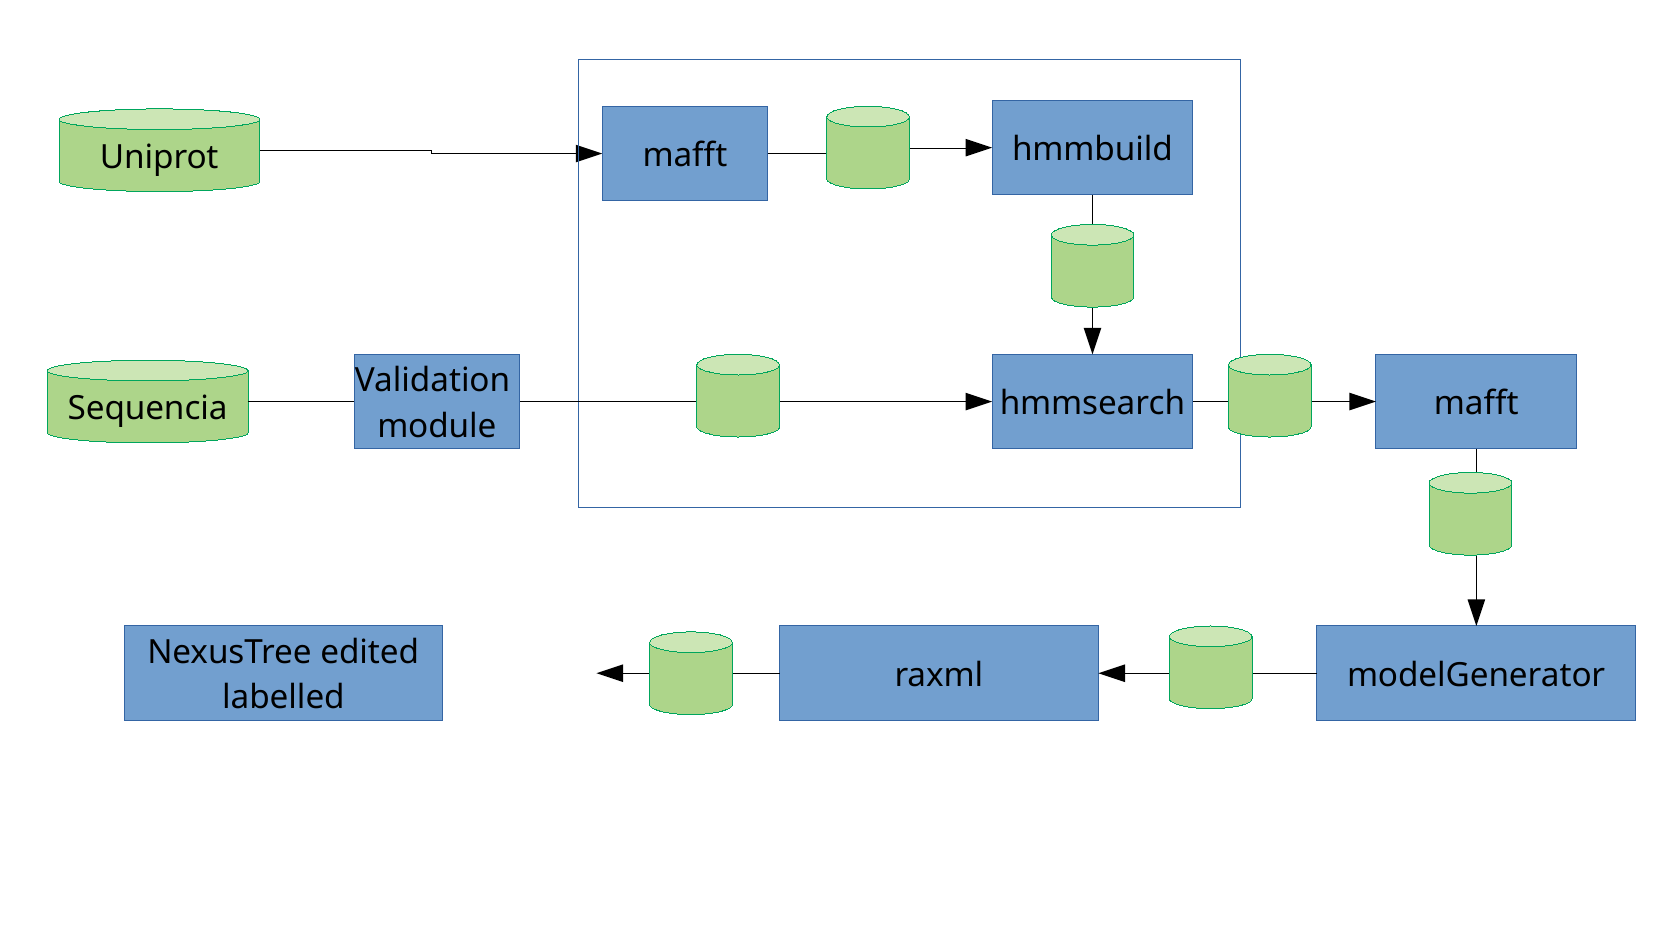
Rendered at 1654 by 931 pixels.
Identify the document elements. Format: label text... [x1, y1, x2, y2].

text_box Sequencia [47, 371, 249, 443]
text_box mafft [602, 106, 768, 201]
text_box mafft [1375, 354, 1577, 449]
text_box hmmbuild [992, 100, 1193, 195]
text_box [1228, 365, 1312, 438]
text_box raxml [779, 625, 1099, 721]
text_box [649, 644, 733, 715]
text_box [1429, 485, 1512, 556]
text_box Uniprot [59, 121, 260, 192]
text_box [1051, 237, 1134, 308]
text_box [826, 118, 910, 189]
text_box modelGenerator [1316, 625, 1636, 721]
text_box hmmsearch [992, 354, 1193, 449]
text_box [1169, 637, 1253, 709]
text_box NexusTree edited labelled [124, 625, 443, 721]
text_box [696, 366, 780, 438]
text_box Validation module [354, 354, 520, 449]
